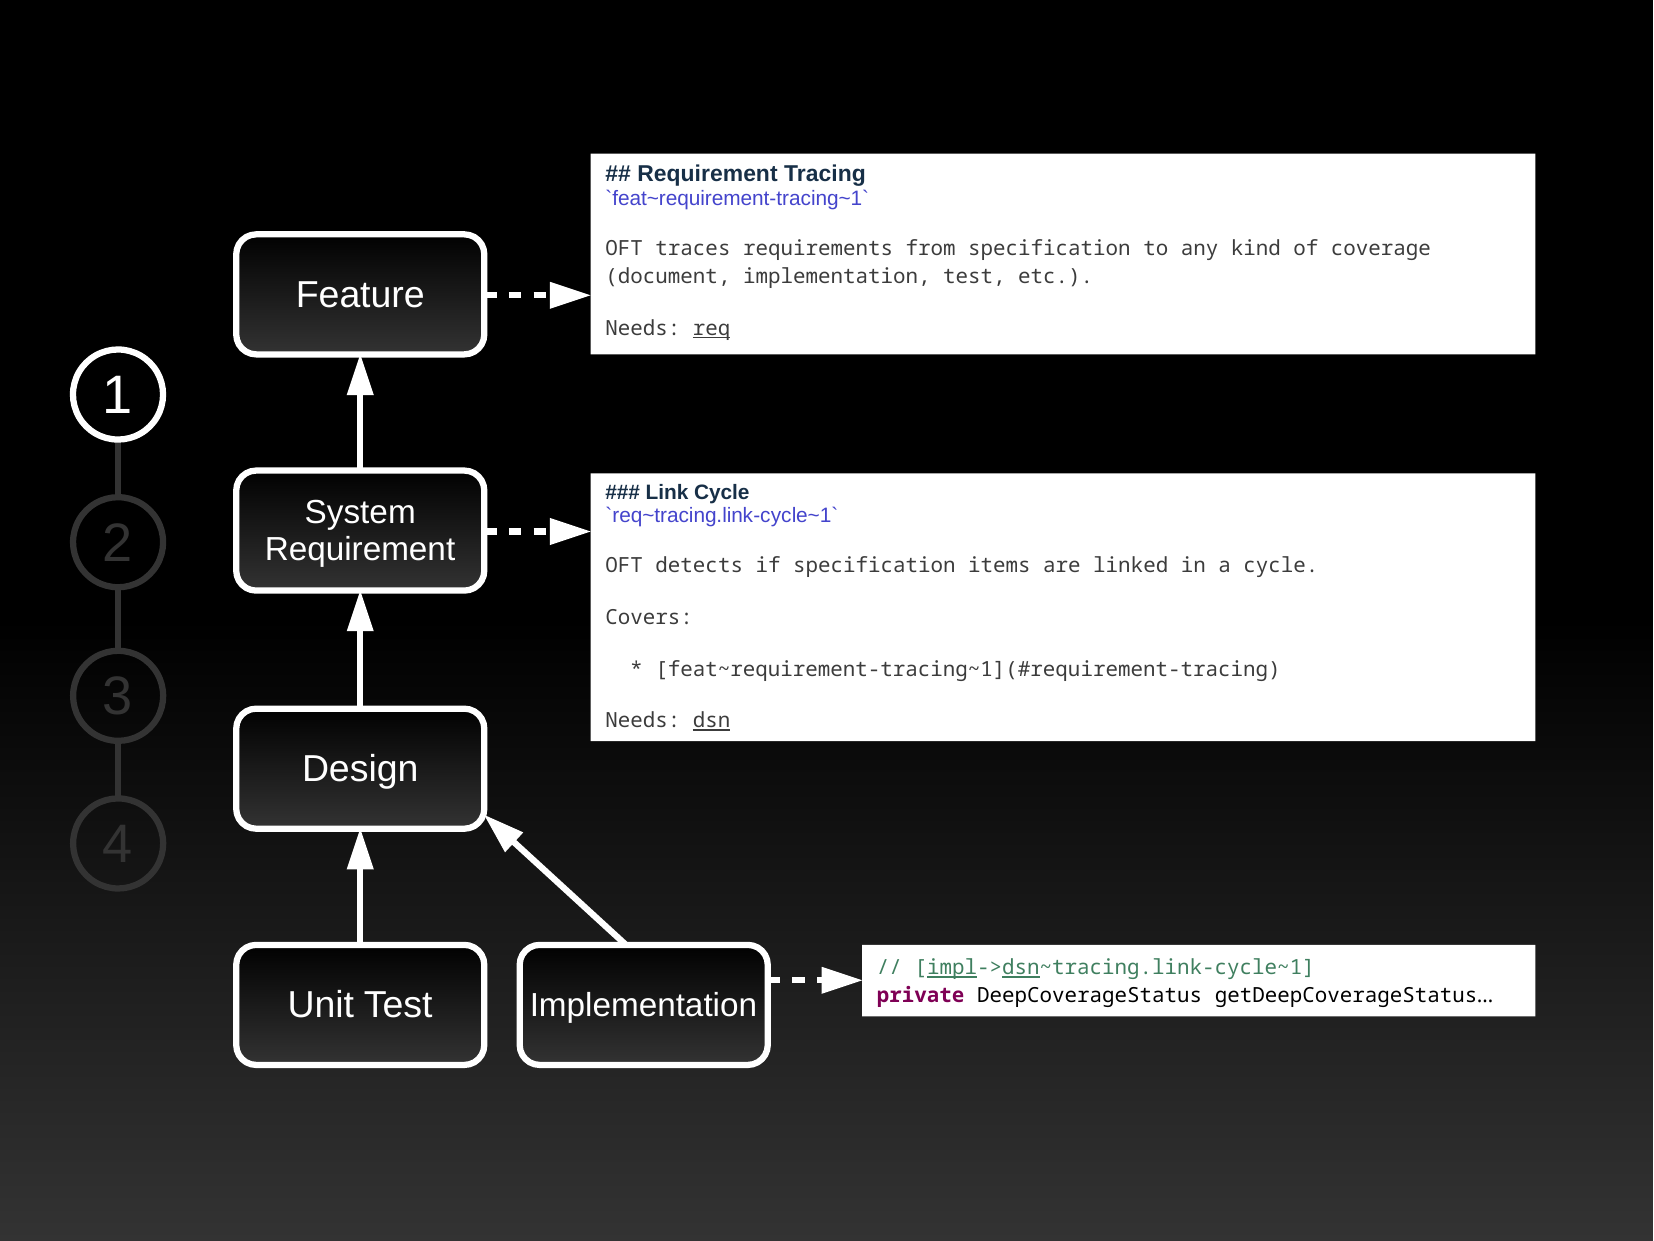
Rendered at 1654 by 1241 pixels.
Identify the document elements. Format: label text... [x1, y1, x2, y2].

text_box 4 [73, 798, 164, 889]
text_box // [impl->dsn~tracing.link-cycle~1] private DeepCoverageStatus getDeepCoverageStatus… [862, 944, 1536, 1017]
text_box 2 [73, 497, 164, 588]
text_box 3 [73, 650, 164, 741]
text_box Feature [236, 234, 485, 355]
text_box Unit Test [236, 944, 485, 1065]
text_box Design [236, 708, 485, 829]
text_box Implementation [519, 944, 768, 1065]
text_box ## Requirement Tracing `feat~requirement-tracing~1` OFT traces requirements from specification to any kind of coverage (document, implementation, test, etc.). Needs: req [590, 153, 1536, 355]
text_box System Requirement [236, 470, 485, 591]
text_box ### Link Cycle `req~tracing.link-cycle~1` OFT detects if specification items are linked in a cycle. Covers: * [feat~requirement-tracing~1](#requirement-tracing) Needs: dsn [590, 473, 1536, 742]
text_box 1 [72, 349, 164, 440]
